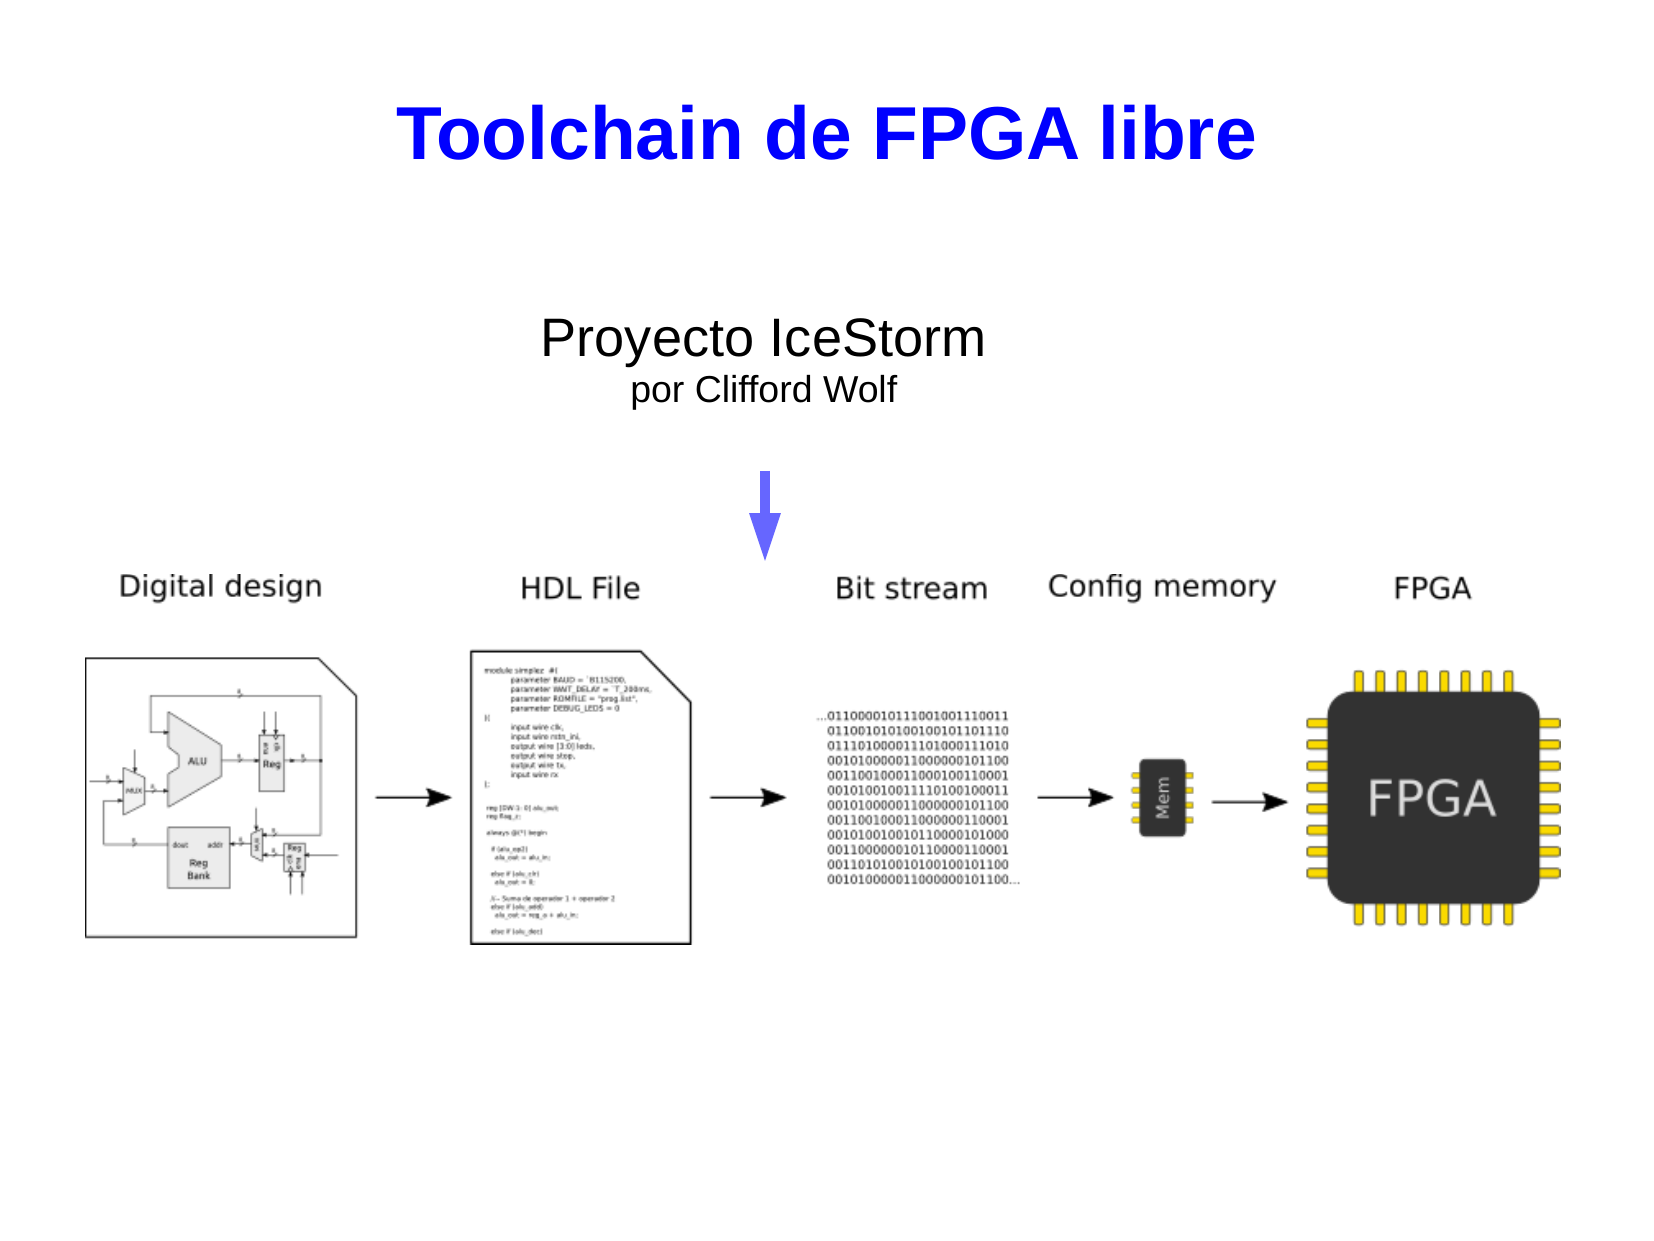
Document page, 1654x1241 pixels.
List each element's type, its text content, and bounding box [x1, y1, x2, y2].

picture [85, 574, 1561, 946]
text_box Proyecto IceStorm por Clifford Wolf [516, 300, 1012, 448]
title Toolchain de FPGA libre [82, 30, 1571, 238]
